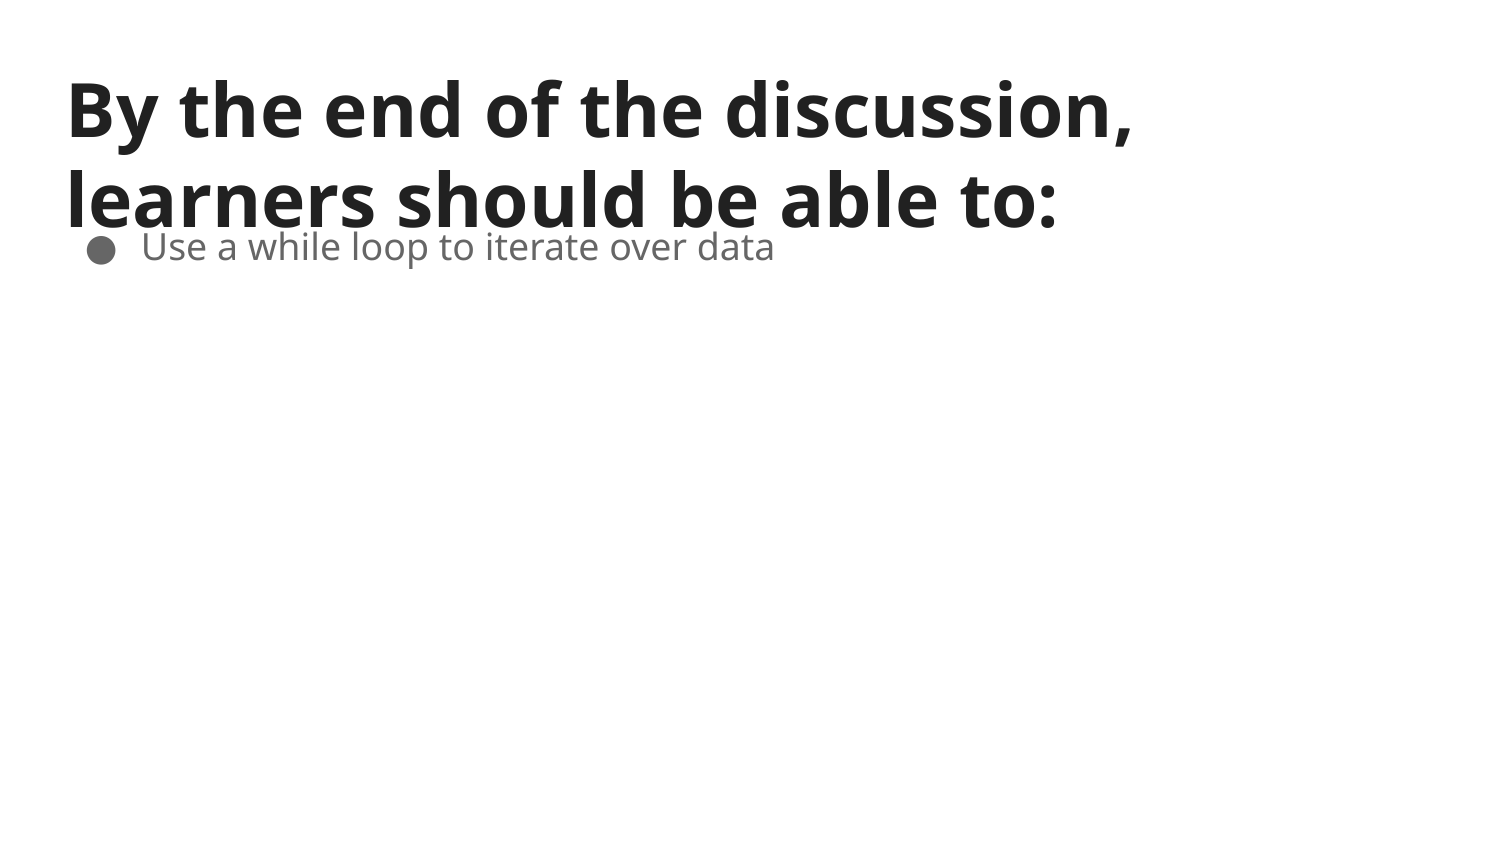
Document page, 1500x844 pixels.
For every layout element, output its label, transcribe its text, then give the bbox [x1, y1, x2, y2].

text_box Use a while loop to iterate over data [51, 201, 1449, 750]
text_box By the end of the discussion, learners should be able to: [51, 47, 1449, 180]
